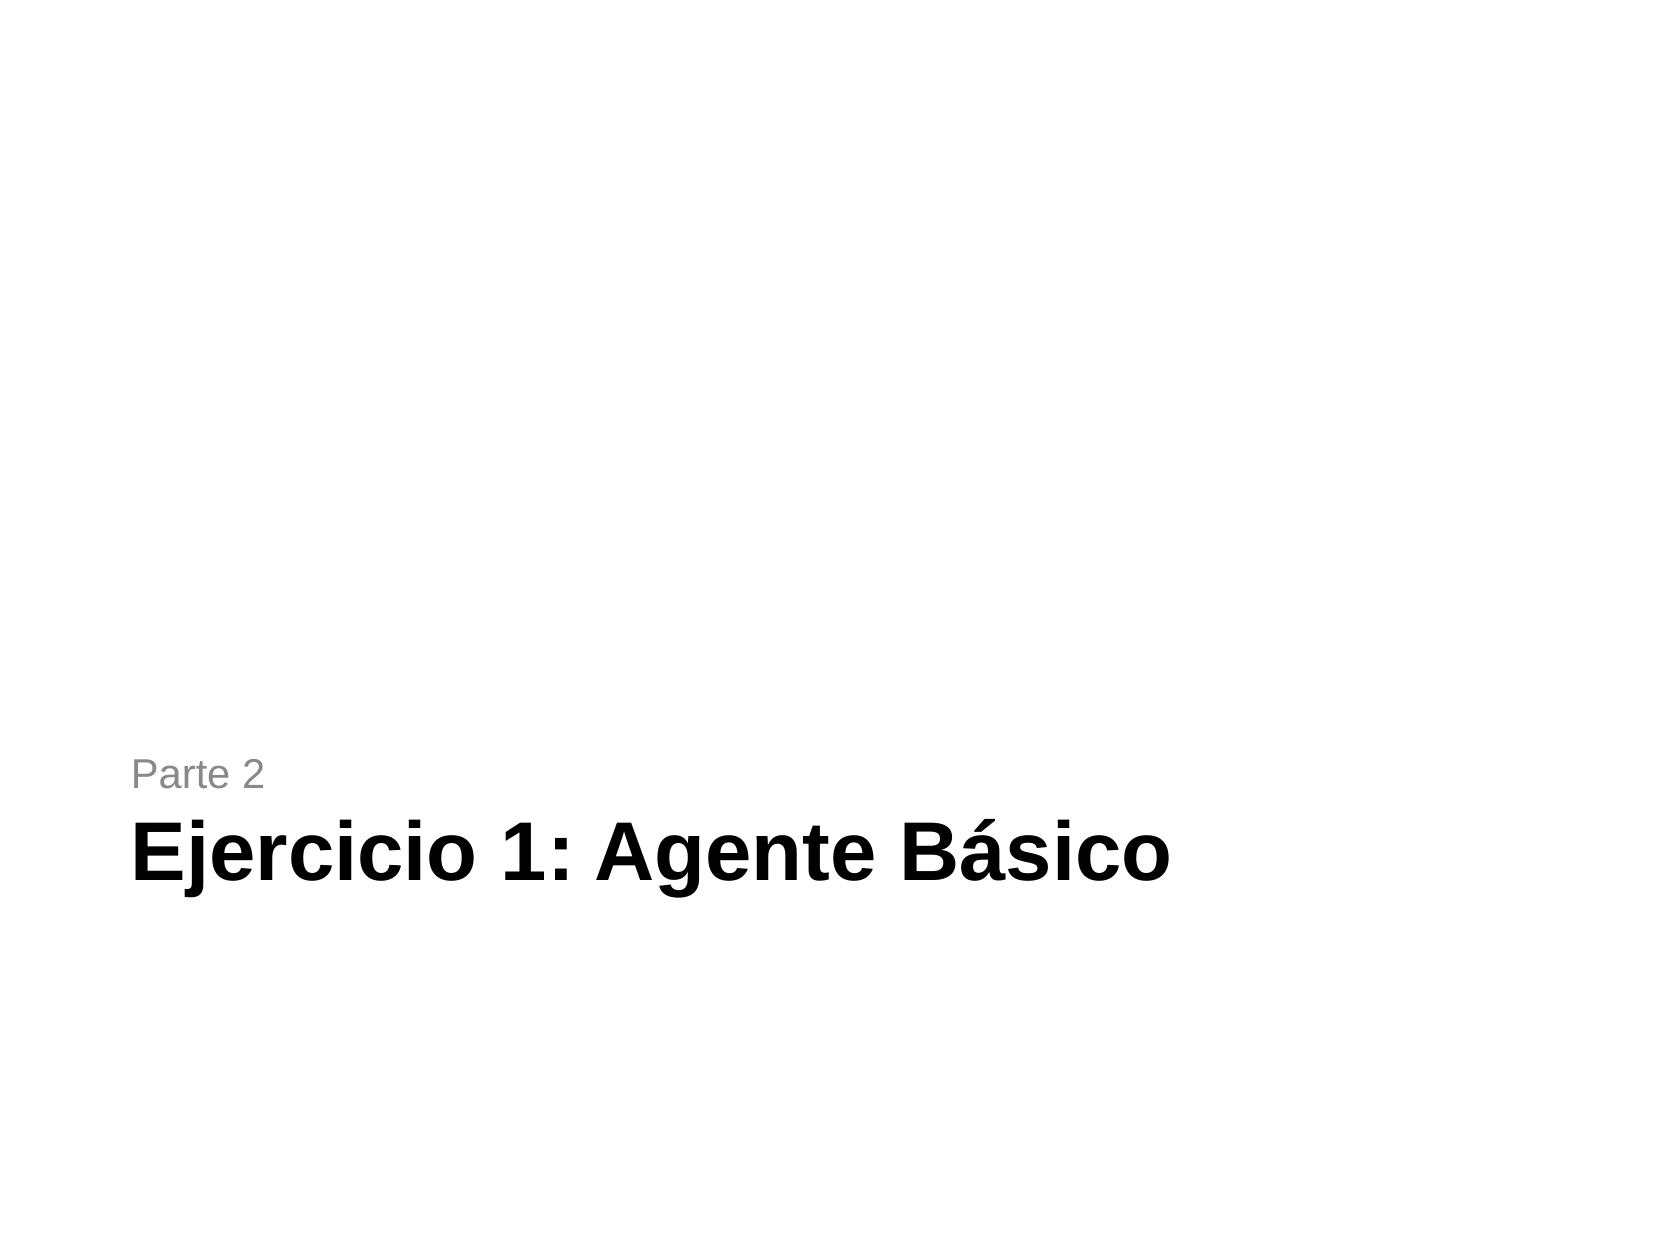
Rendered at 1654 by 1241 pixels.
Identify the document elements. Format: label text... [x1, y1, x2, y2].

title Ejercicio 1: Agente Básico [130, 797, 1537, 1044]
list Parte 2 [130, 525, 1537, 797]
